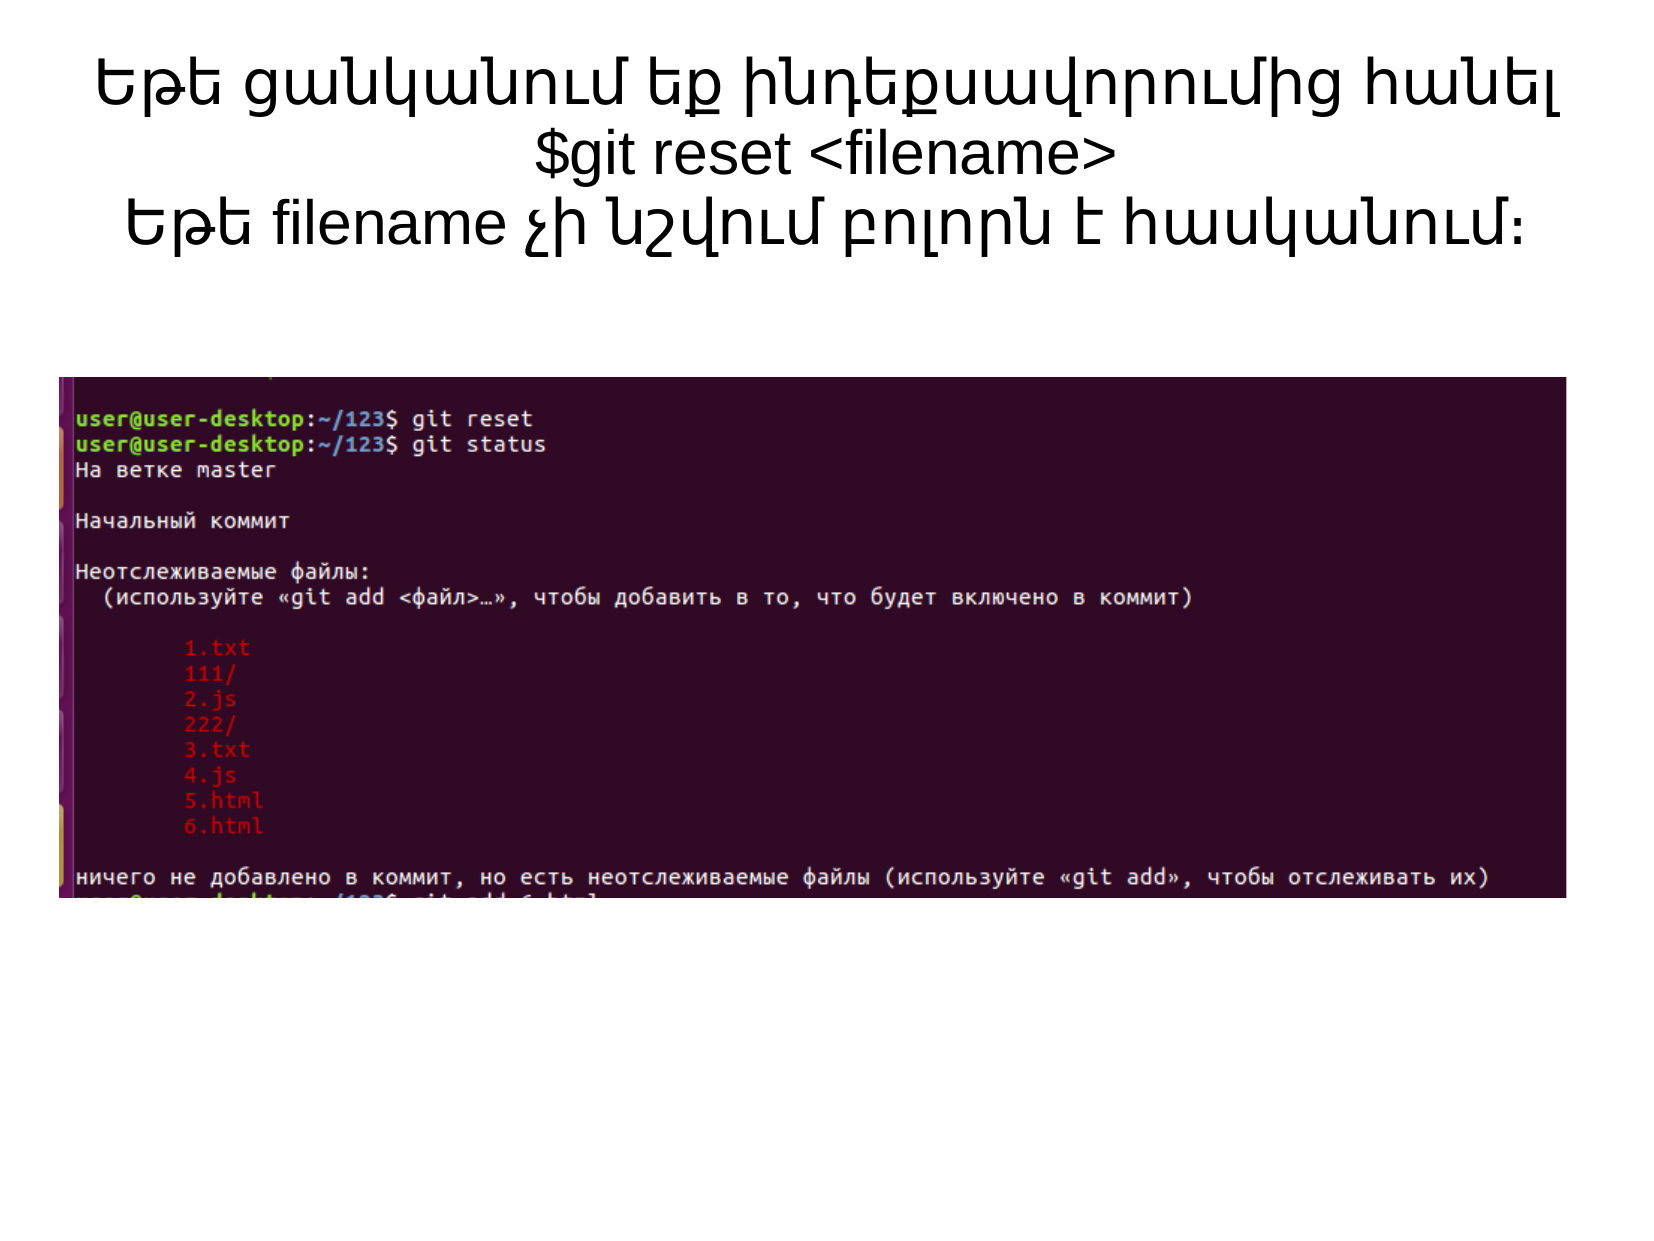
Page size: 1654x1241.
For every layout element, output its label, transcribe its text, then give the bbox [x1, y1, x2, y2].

title Եթե ցանկանում եք ինդեքսավորումից հանել $git reset <filename> Եթե filename չի նշվում բոլորն է հասկանում։ [82, 48, 1571, 258]
picture [59, 377, 1567, 898]
